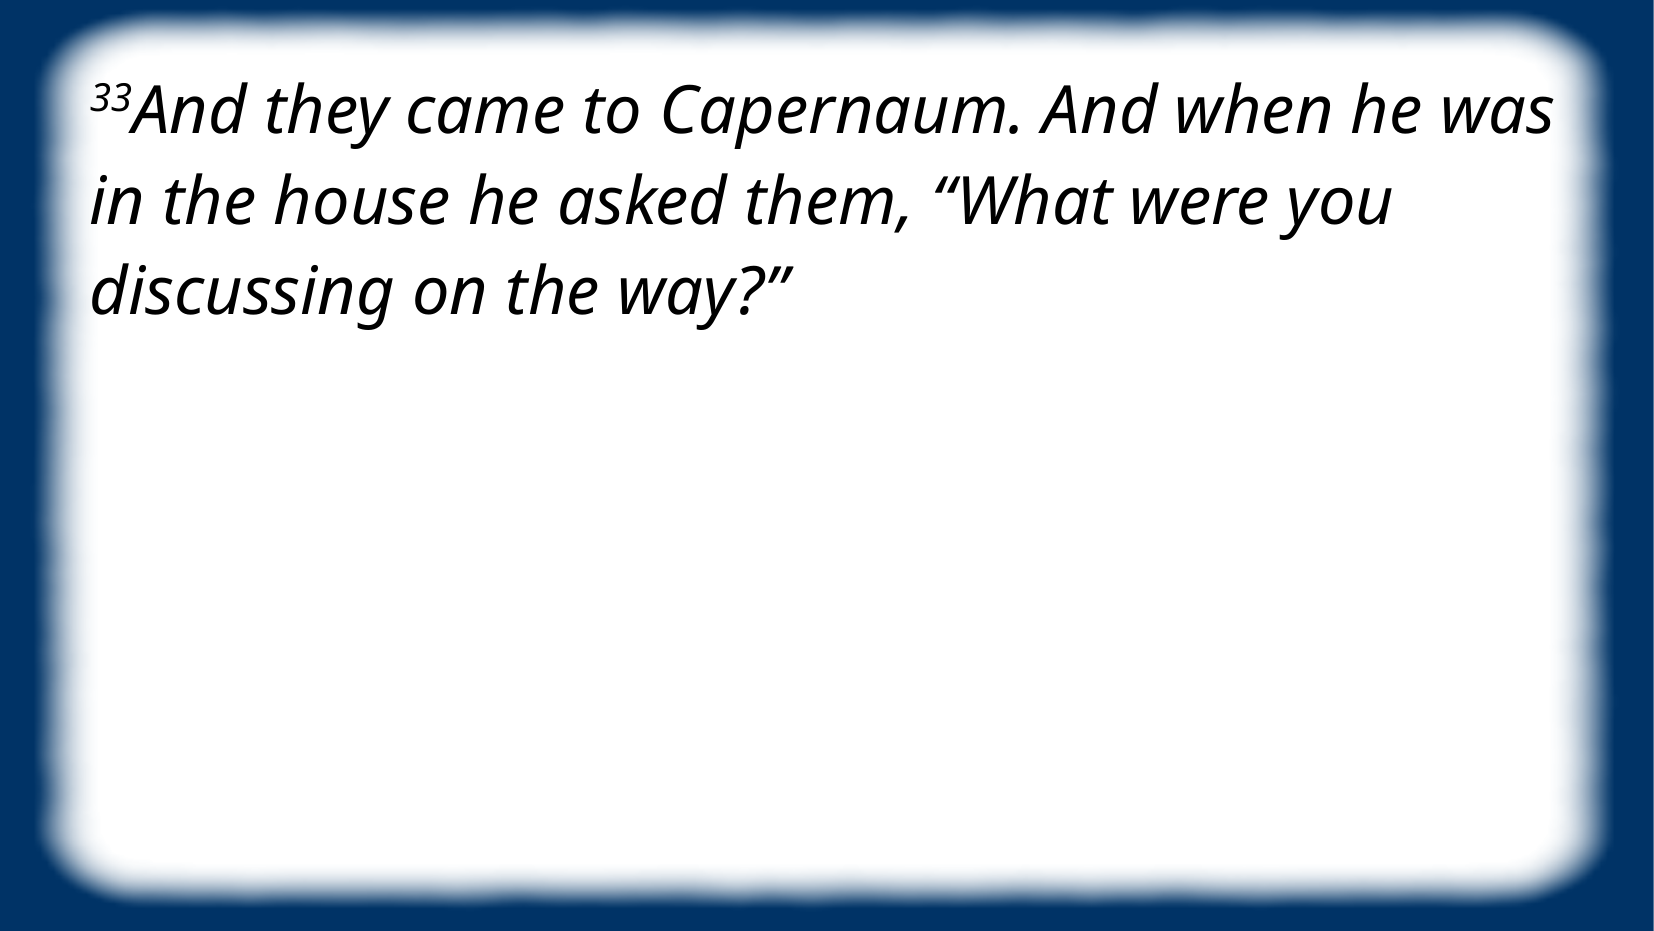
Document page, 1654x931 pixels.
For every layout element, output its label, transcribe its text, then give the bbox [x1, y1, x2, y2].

picture [0, 0, 1654, 931]
text_box 33And they came to Capernaum. And when he was in the house he asked them, “What were you discussing on the way?” [75, 54, 1576, 361]
